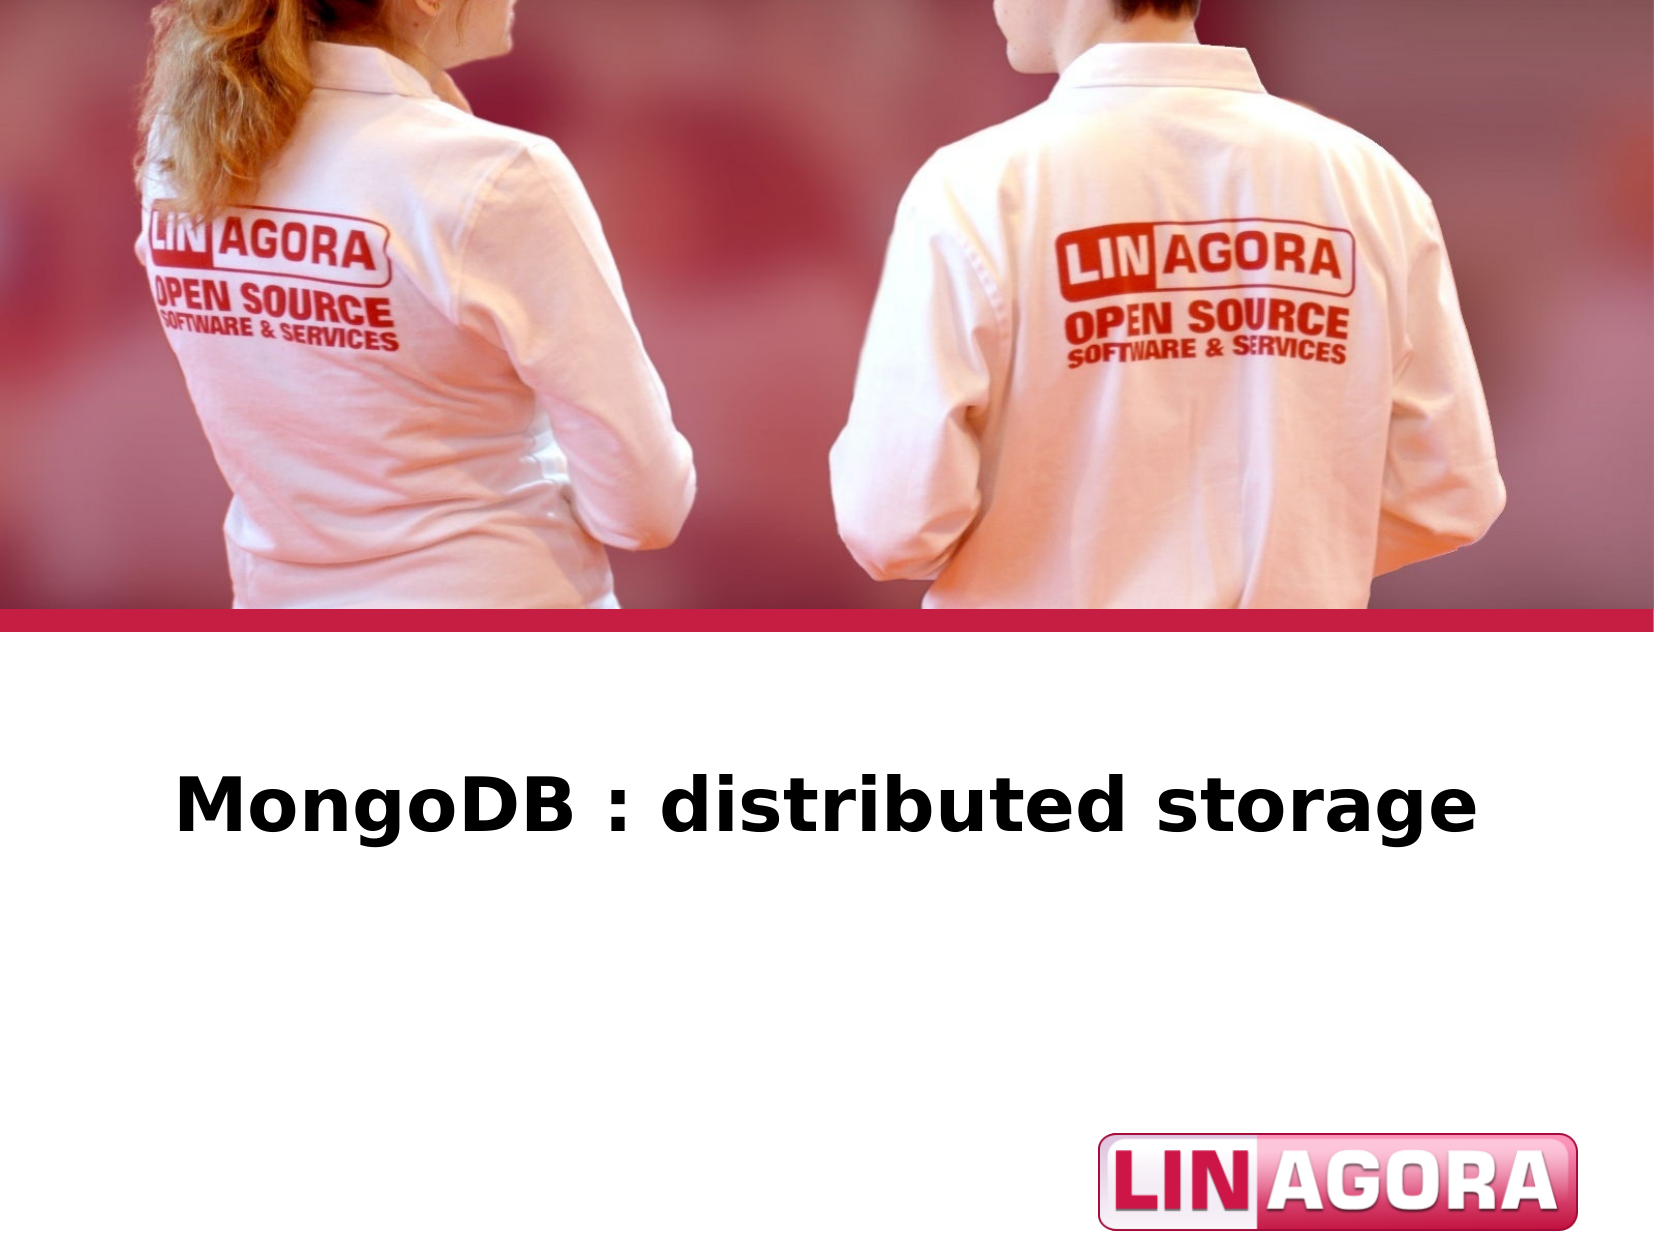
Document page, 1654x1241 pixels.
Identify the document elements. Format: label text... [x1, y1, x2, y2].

title MongoDB : distributed storage [82, 643, 1571, 969]
picture [0, 0, 1654, 609]
picture [1098, 1133, 1578, 1231]
